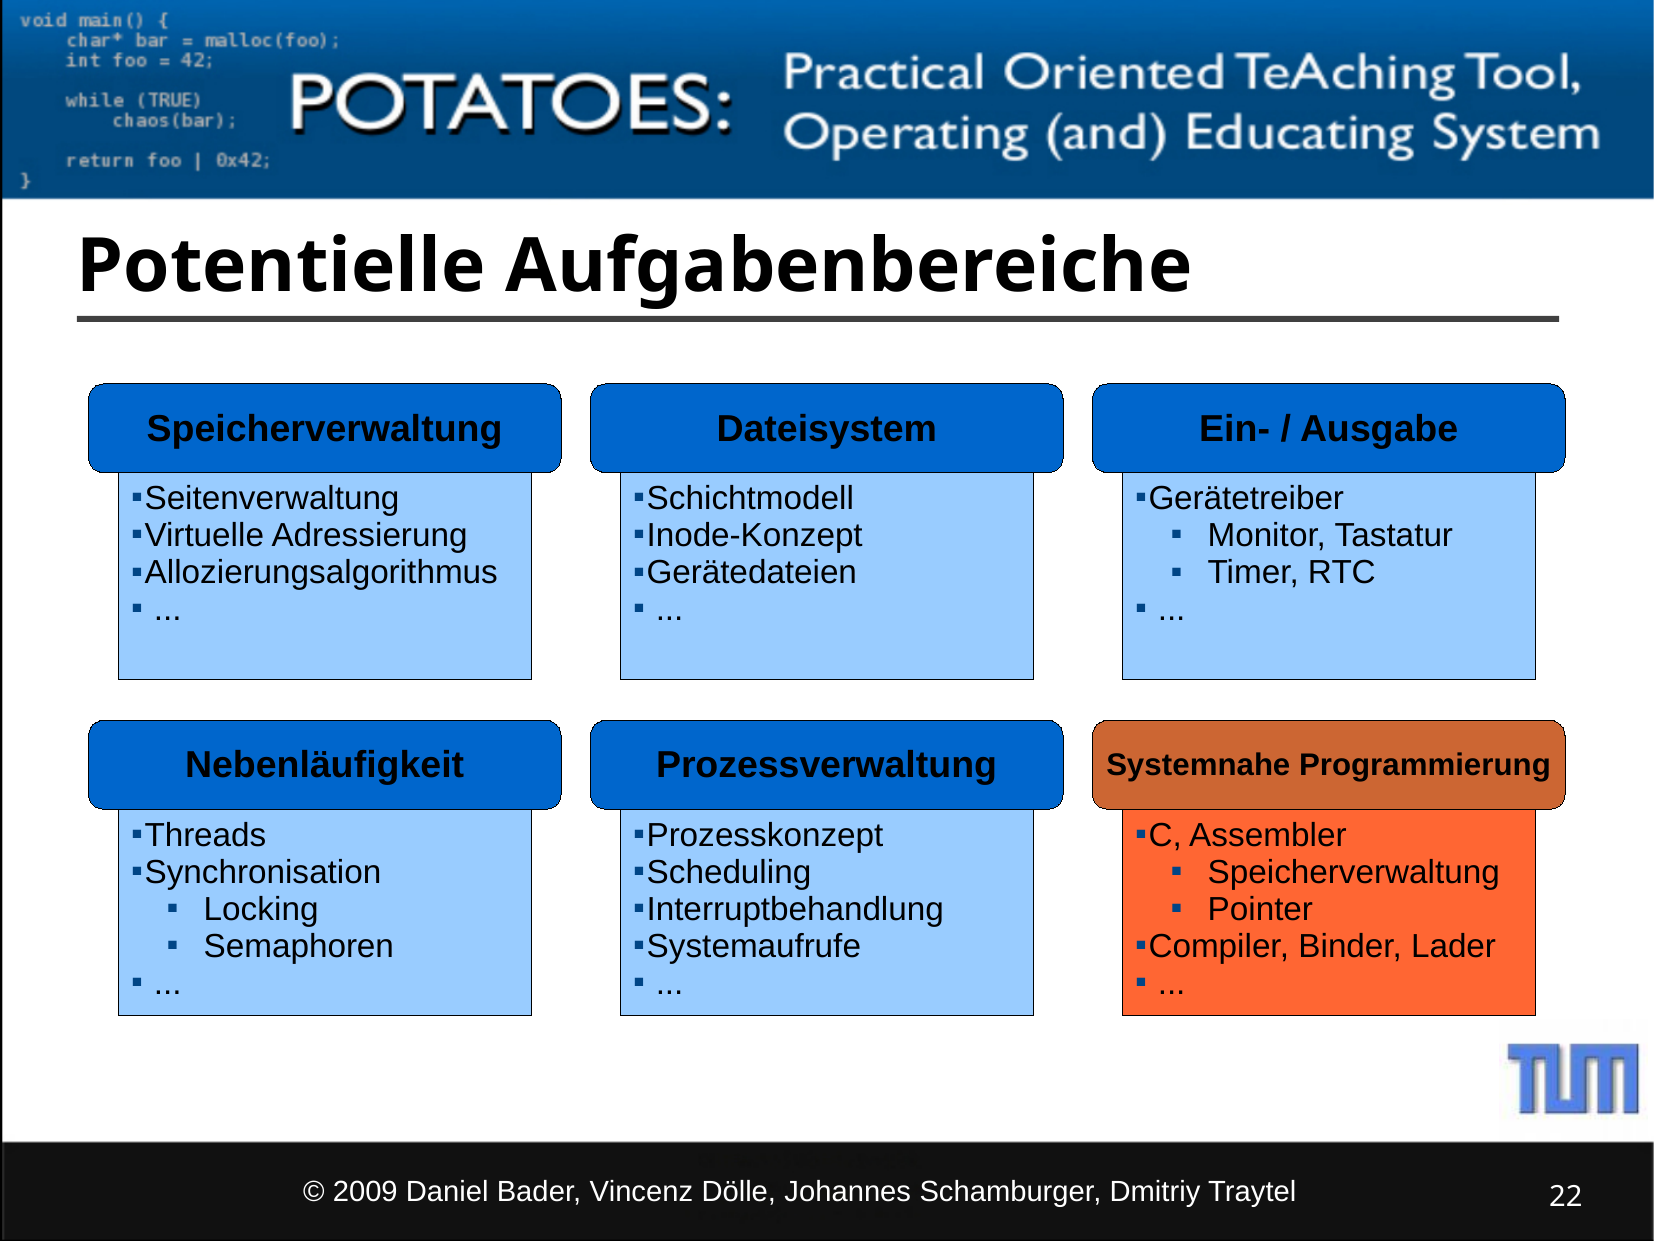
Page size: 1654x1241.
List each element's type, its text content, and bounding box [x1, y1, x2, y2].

text_box Gerätetreiber Monitor, Tastatur Timer, RTC ... [1122, 472, 1536, 680]
text_box C, Assembler Speicherverwaltung Pointer Compiler, Binder, Lader ... [1122, 809, 1536, 1016]
text_box Prozessverwaltung [590, 720, 1064, 810]
text_box Speicherverwaltung [88, 383, 562, 473]
picture [0, 0, 1654, 1241]
text_box Systemnahe Programmierung [1092, 720, 1566, 810]
text_box Dateisystem [590, 383, 1064, 473]
text_box Seitenverwaltung Virtuelle Adressierung Allozierungsalgorithmus ... [118, 472, 532, 680]
text_box Schichtmodell Inode-Konzept Gerätedateien ... [620, 472, 1034, 680]
text_box Nebenläufigkeit [88, 720, 562, 810]
text_box Prozesskonzept Scheduling Interruptbehandlung Systemaufrufe ... [620, 809, 1034, 1016]
text_box Ein- / Ausgabe [1092, 383, 1566, 473]
title Potentielle Aufgabenbereiche [76, 219, 1565, 307]
text_box Threads Synchronisation Locking Semaphoren ... [118, 809, 532, 1016]
